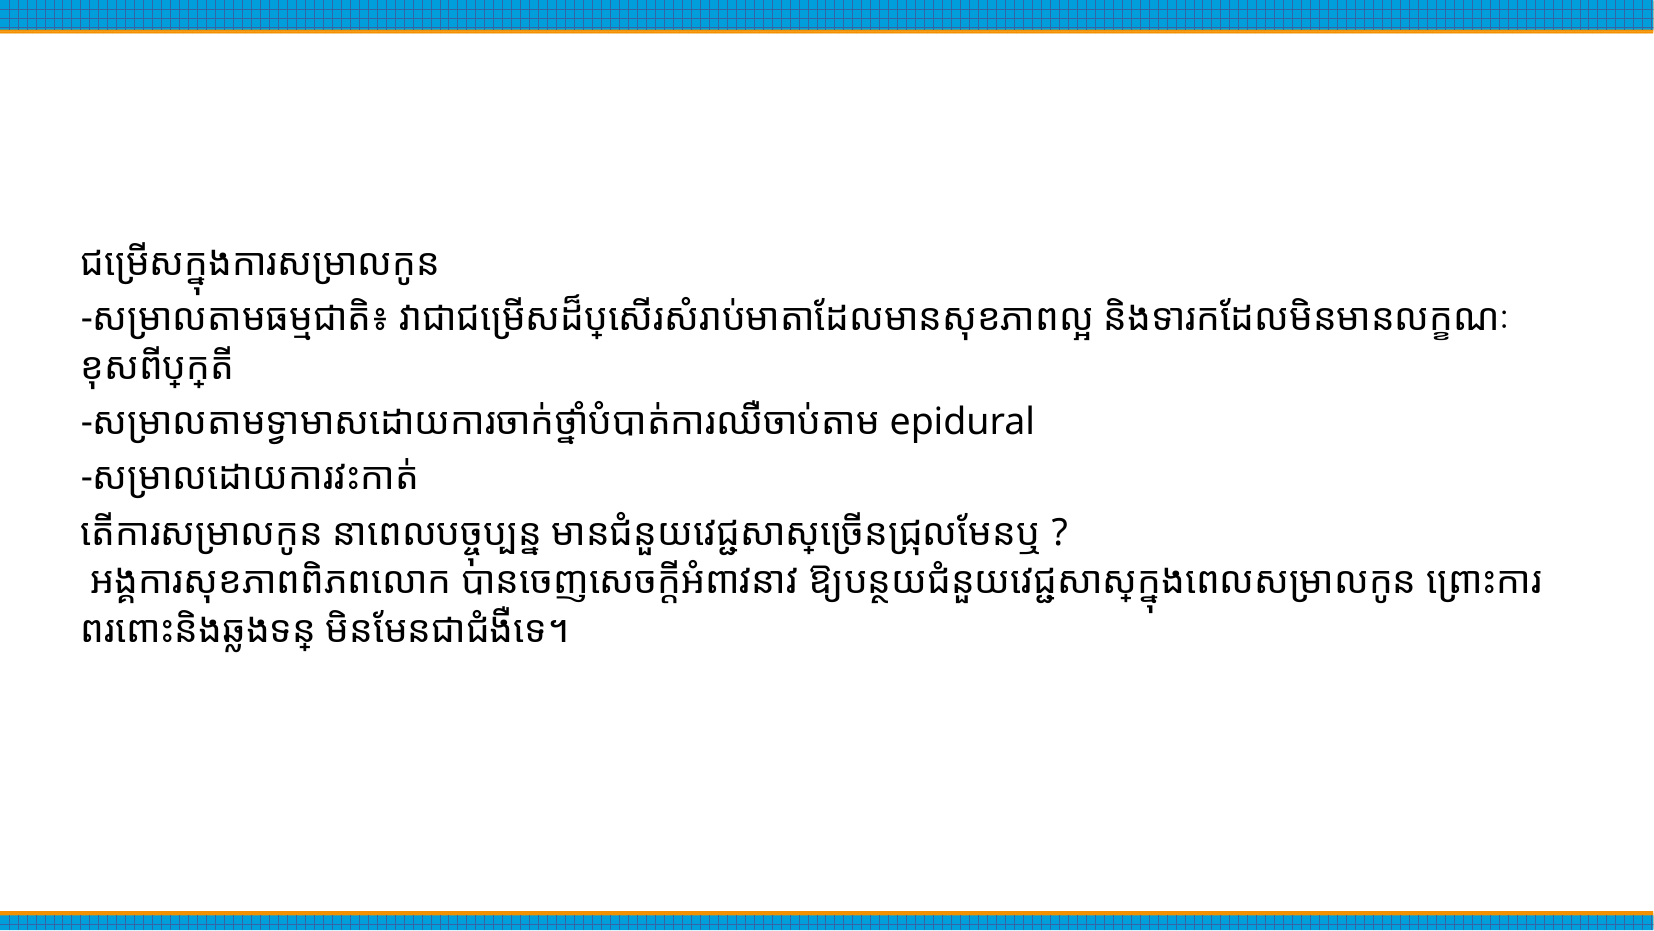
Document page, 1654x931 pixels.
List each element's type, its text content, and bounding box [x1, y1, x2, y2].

text_box ជម្រើសក្នុងការសម្រាលកូន -សម្រាលតាមធម្មជាតិ៖ វាជាជម្រើសដ៏ប្រសើរសំរាប់មាតាដែលមានសុខភាពល្អ និងទារកដែលមិនមានលក្ខណៈខុសពីប្រក្រតី -សម្រាលតាមទ្វាមាសដោយការចាក់ថ្នាំបំបាត់ការឈឺចាប់តាម epidural -សម្រាលដោយការវះកាត់ តើ​ការសម្រាលកូន នាពេលបច្ចុប្បន្ន មាន​ជំនួយ​វេជ្ជសាស្ត្រ​ច្រើន​ជ្រុល​មែន​ឬ ? អង្គការ​សុខភាព​ពិភពលោក បាន​ចេញ​សេចក្តីអំពាវនាវ​ ឱ្យ​បន្ថយ​ជំនួយ​វេជ្ជសាស្ត្រ​ក្នុង​ពេល​សម្រាល​កូន​ ព្រោះ​ការ​ពរពោះ​និង​ឆ្លង​ទន្លេ មិន​មែន​ជា​ជំងឺ​ទេ។ [75, 172, 1576, 728]
